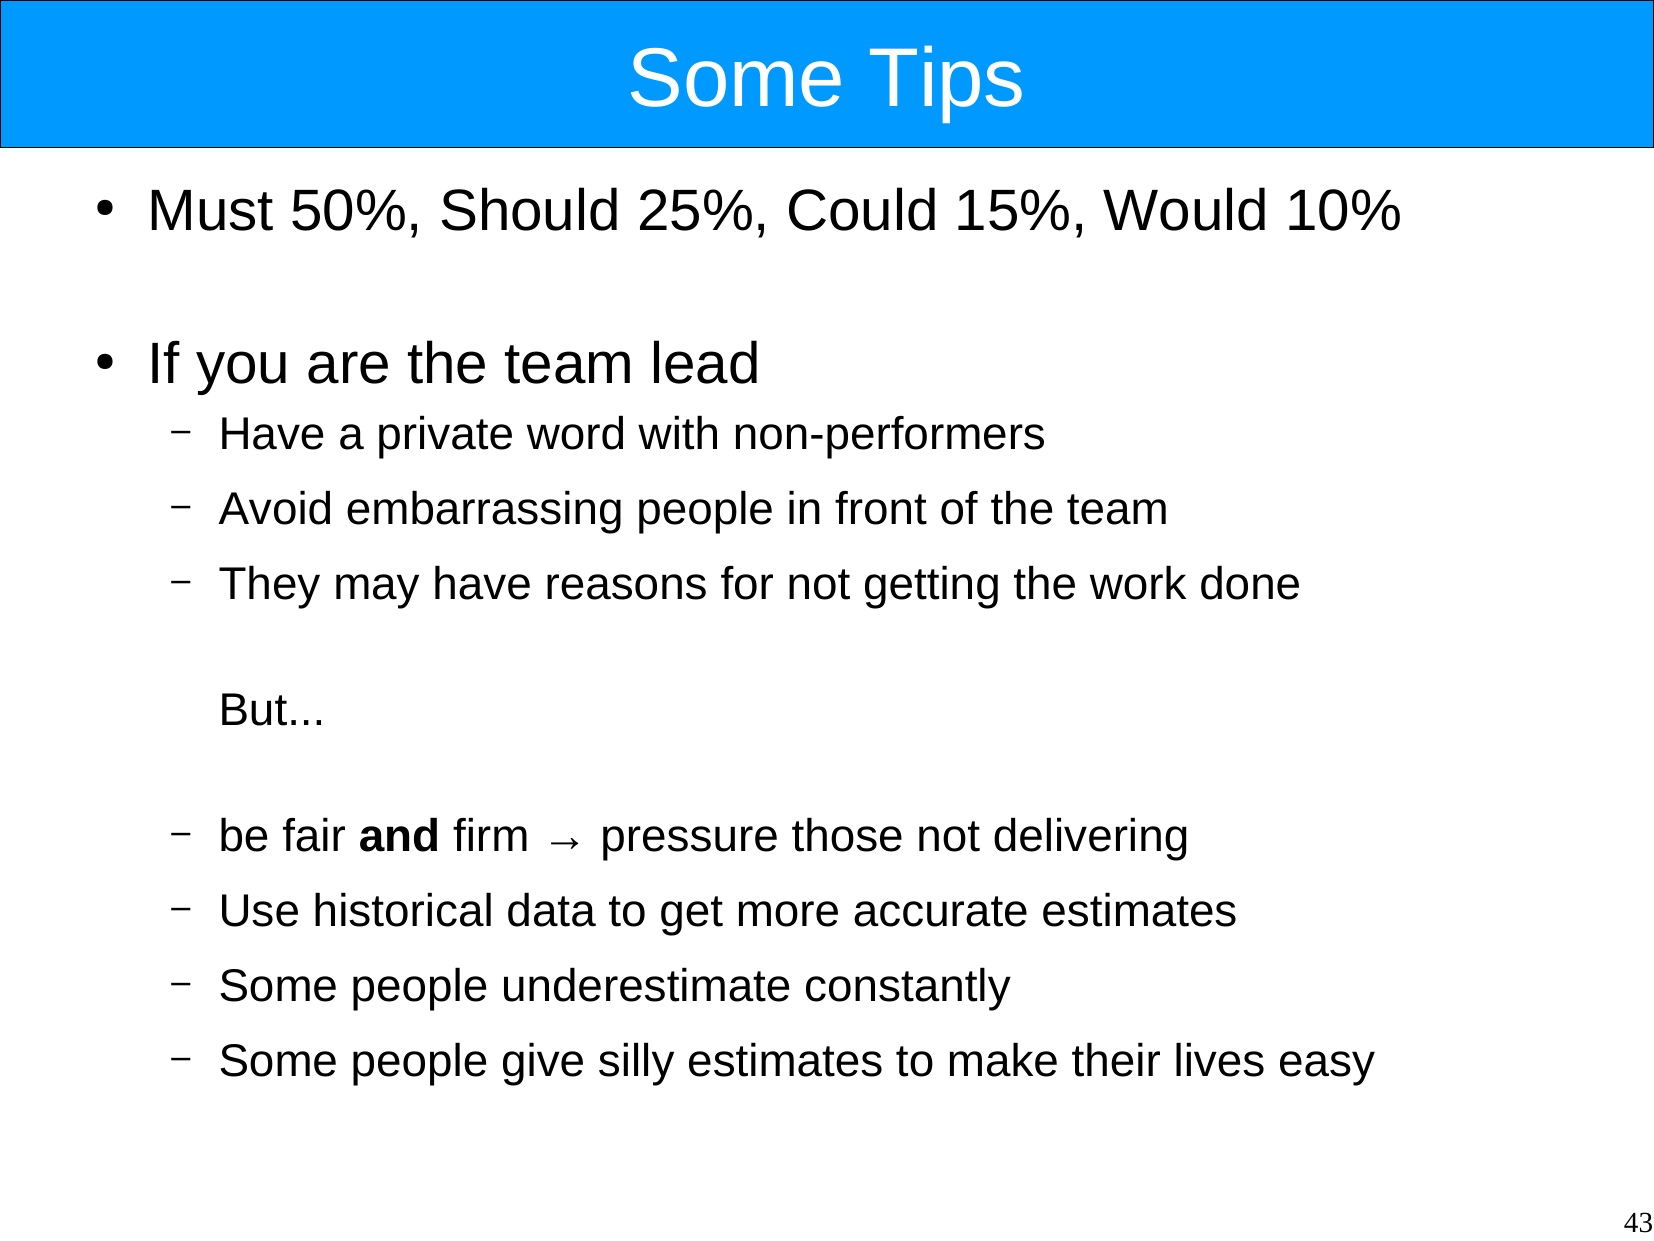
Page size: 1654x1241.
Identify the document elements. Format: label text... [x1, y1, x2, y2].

title Some Tips [82, 21, 1571, 135]
list Must 50%, Should 25%, Could 15%, Would 10% If you are the team lead Have a private word with non-performers Avoid embarrassing people in front of the team They may have reasons for not getting the work done But... be fair and firm → pressure those not delivering Use historical data to get more accurate estimates Some people underestimate constantly Some people give silly estimates to make their lives easy [76, 177, 1565, 1196]
